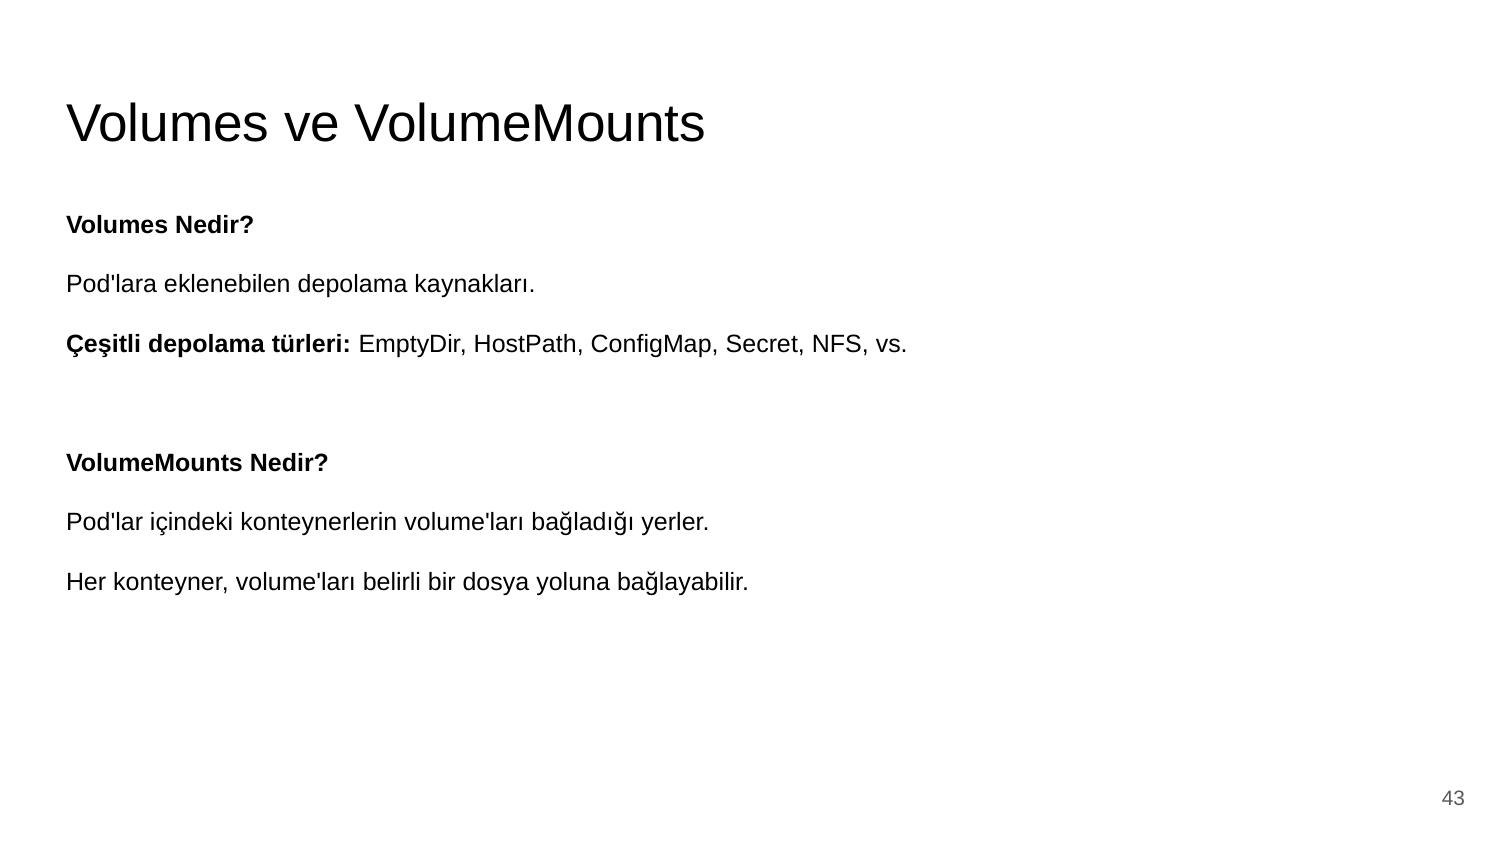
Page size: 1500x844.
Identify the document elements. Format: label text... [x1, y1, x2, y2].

slide_number <number> [1389, 764, 1480, 830]
title Volumes ve VolumeMounts [51, 72, 1449, 167]
list Volumes Nedir? Pod'lara eklenebilen depolama kaynakları. Çeşitli depolama türleri: EmptyDir, HostPath, ConfigMap, Secret, NFS, vs. VolumeMounts Nedir? Pod'lar içindeki konteynerlerin volume'ları bağladığı yerler. Her konteyner, volume'ları belirli bir dosya yoluna bağlayabilir. [51, 189, 1449, 750]
